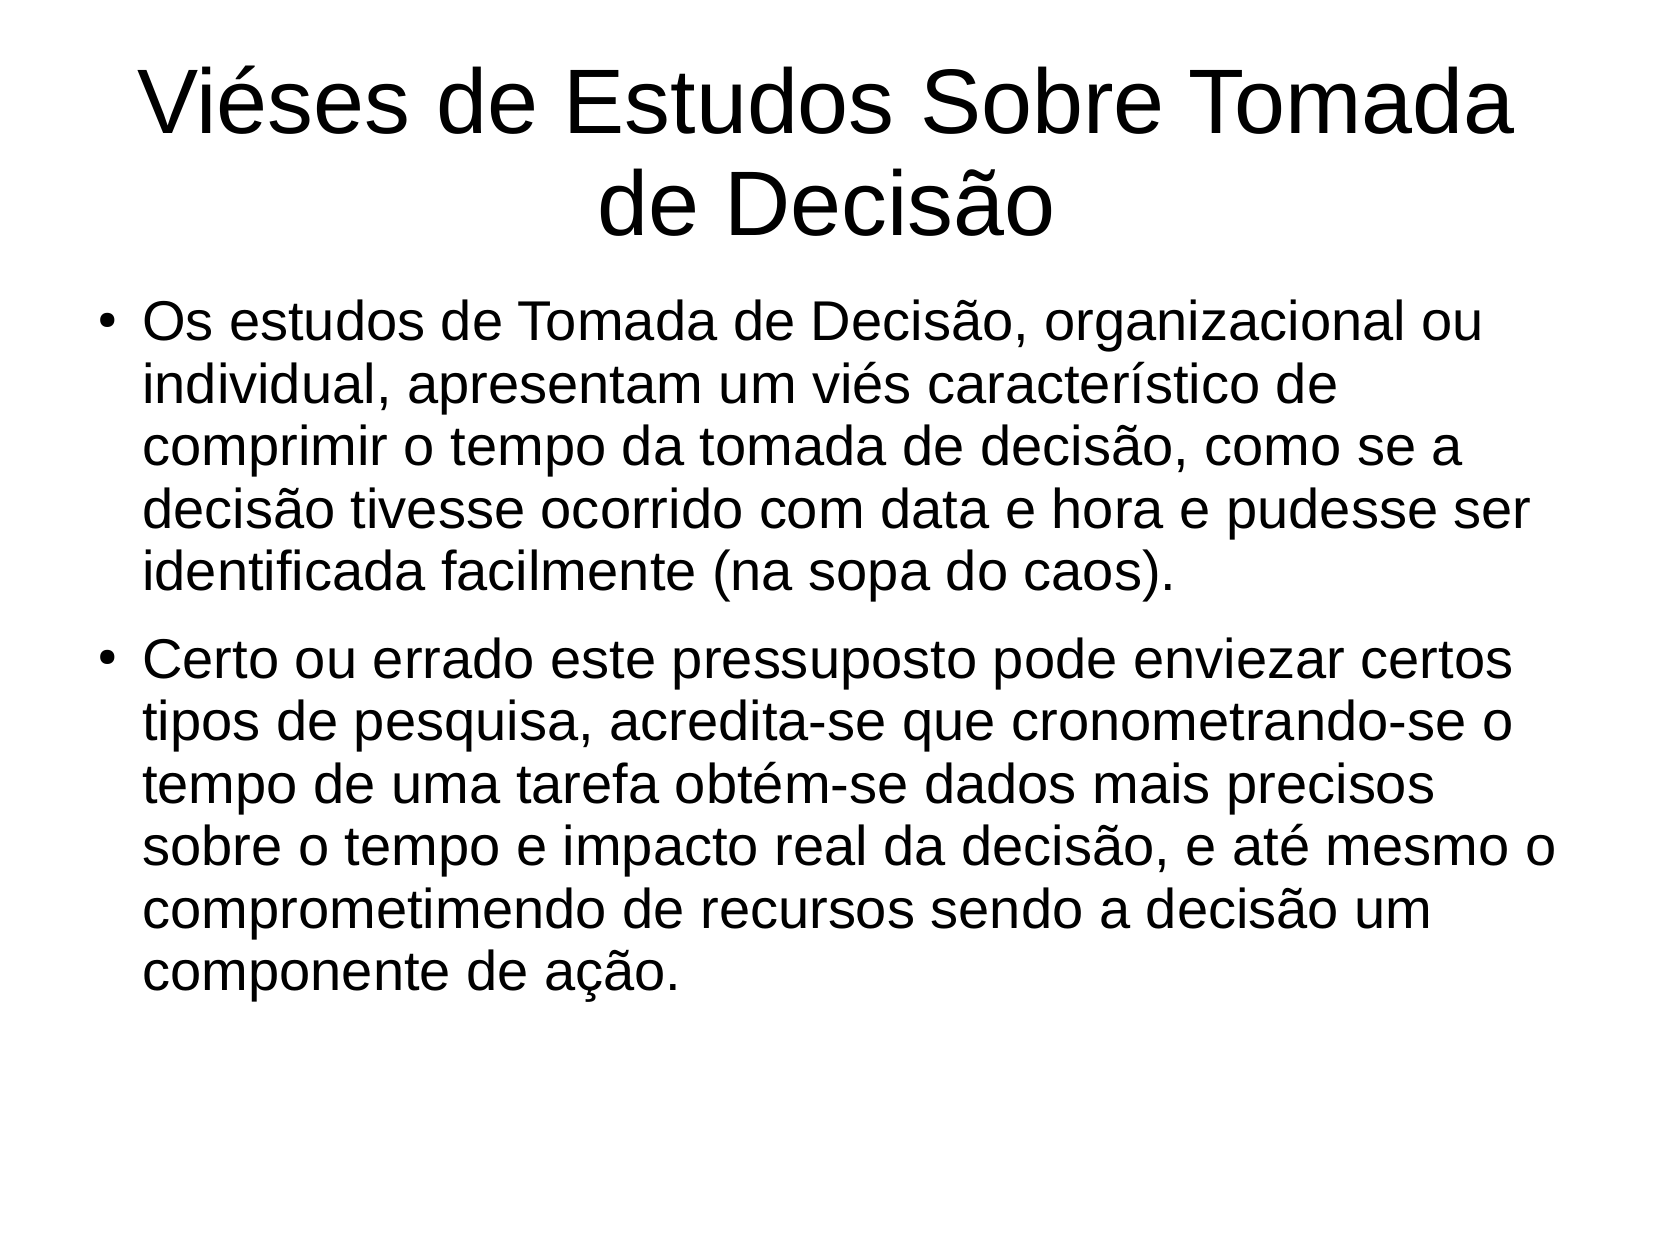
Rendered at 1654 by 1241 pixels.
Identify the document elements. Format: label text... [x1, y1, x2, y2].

title Viéses de Estudos Sobre Tomada de Decisão [82, 49, 1571, 257]
list Os estudos de Tomada de Decisão, organizacional ou individual, apresentam um viés característico de comprimir o tempo da tomada de decisão, como se a decisão tivesse ocorrido com data e hora e pudesse ser identificada facilmente (na sopa do caos). Certo ou errado este pressuposto pode enviezar certos tipos de pesquisa, acredita-se que cronometrando-se o tempo de uma tarefa obtém-se dados mais precisos sobre o tempo e impacto real da decisão, e até mesmo o comprometimendo de recursos sendo a decisão um componente de ação. [82, 290, 1571, 1010]
